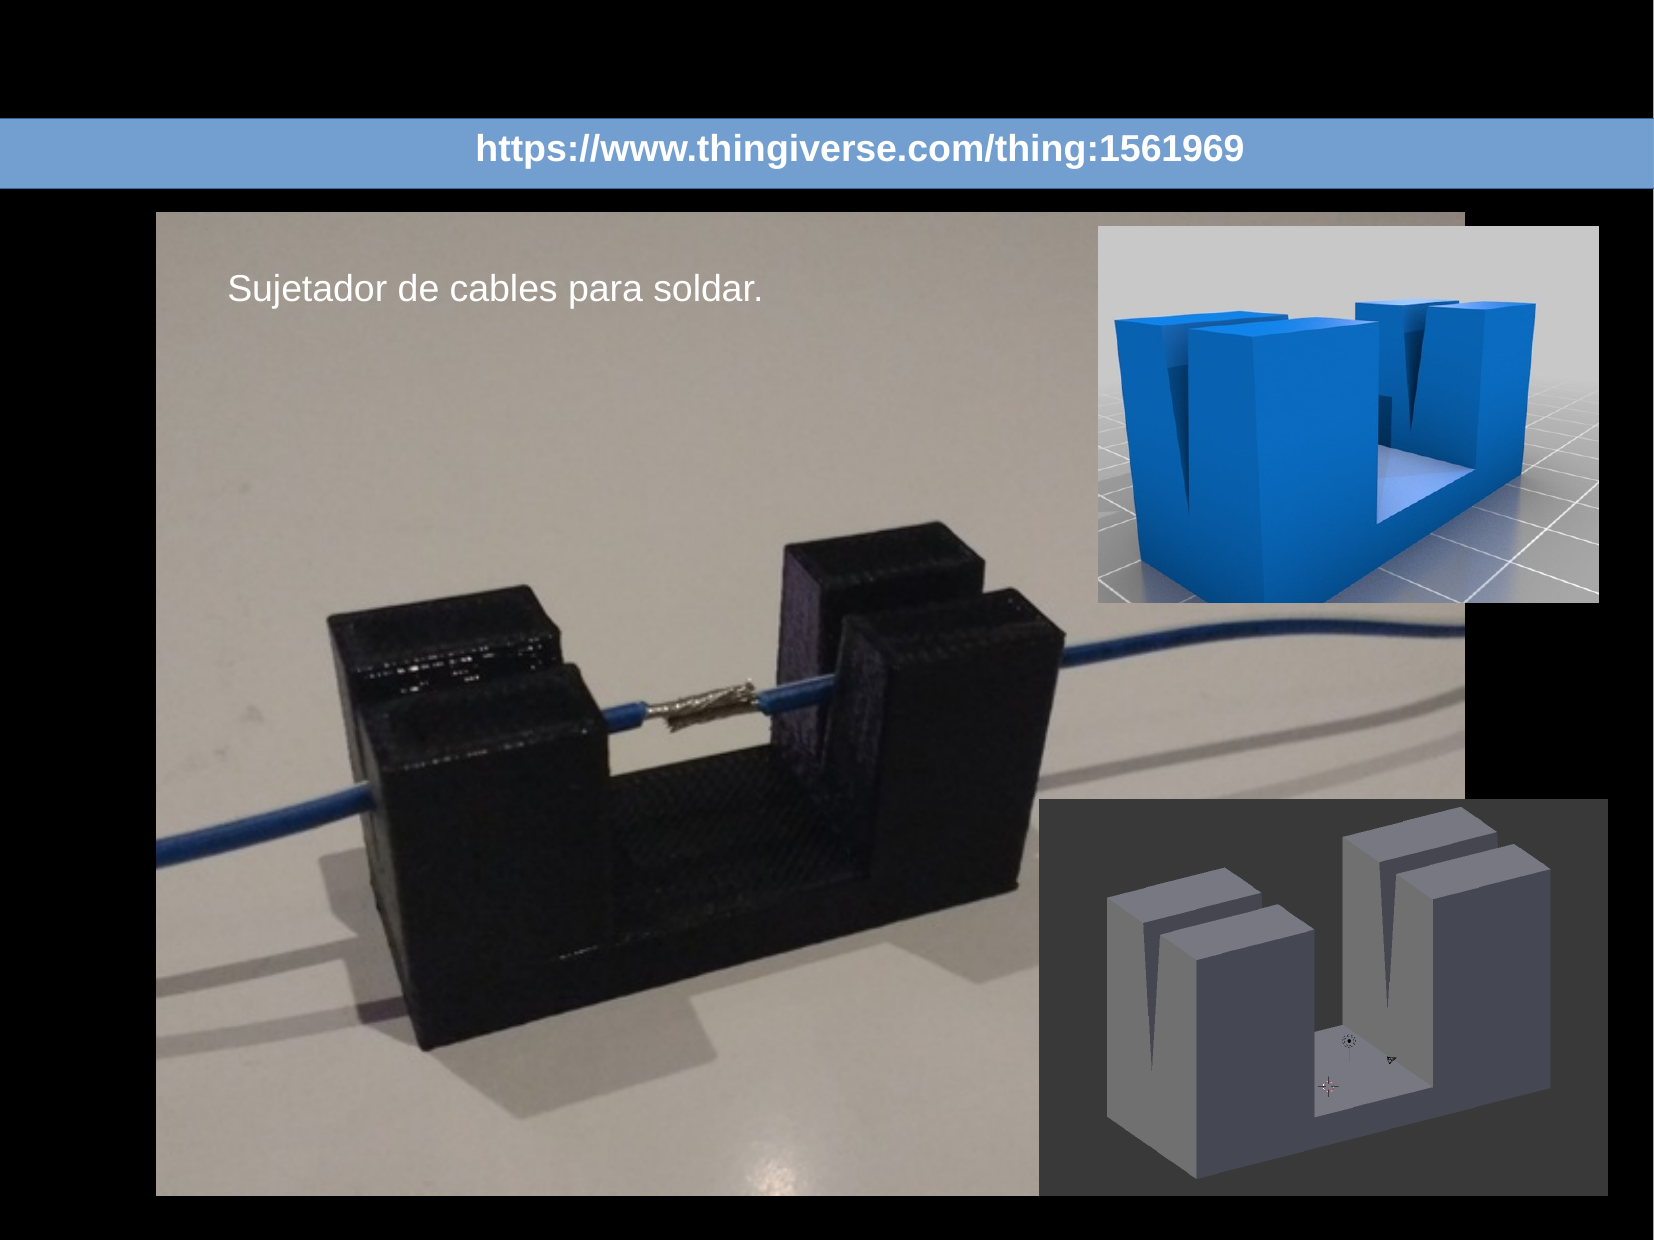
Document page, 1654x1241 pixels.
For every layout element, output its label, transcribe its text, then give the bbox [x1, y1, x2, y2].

picture [156, 212, 1608, 1196]
text_box Sujetador de cables para soldar. [212, 259, 1394, 317]
text_box https://www.thingiverse.com/thing:1561969 [460, 120, 1630, 178]
text_box [0, 118, 1654, 189]
